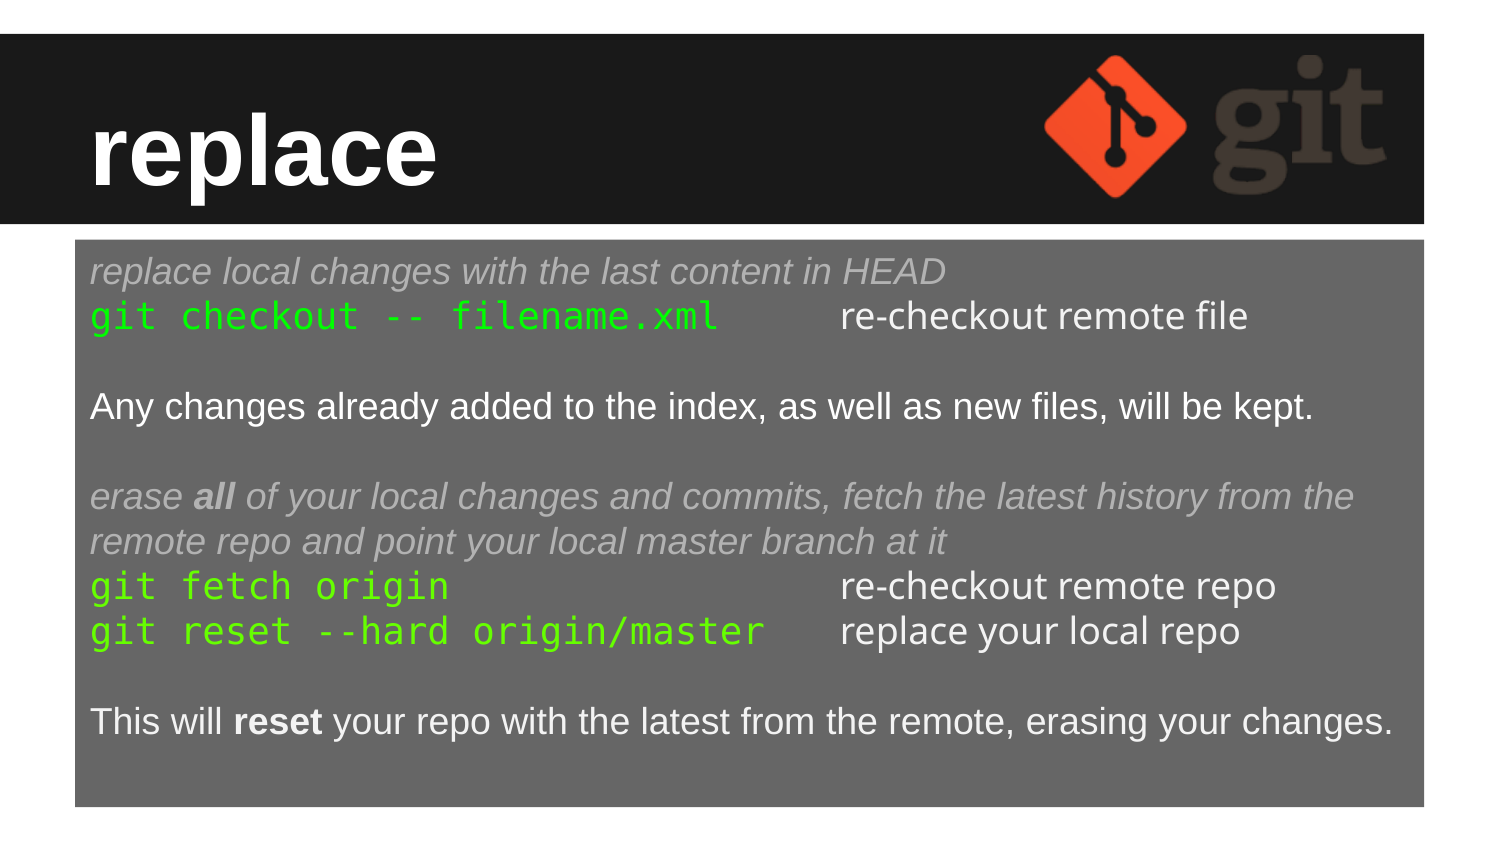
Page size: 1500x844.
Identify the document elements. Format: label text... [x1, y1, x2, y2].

text_box replace local changes with the last content in HEAD git checkout -- filename.xml re-checkout remote file Any changes already added to the index, as well as new files, will be kept. erase all of your local changes and commits, fetch the latest history from the remote repo and point your local master branch at it git fetch origin re-checkout remote repo git reset --hard origin/master replace your local repo This will reset your repo with the latest from the remote, erasing your changes. [75, 239, 1425, 830]
text_box replace [75, 33, 1425, 221]
picture [1044, 55, 1387, 199]
